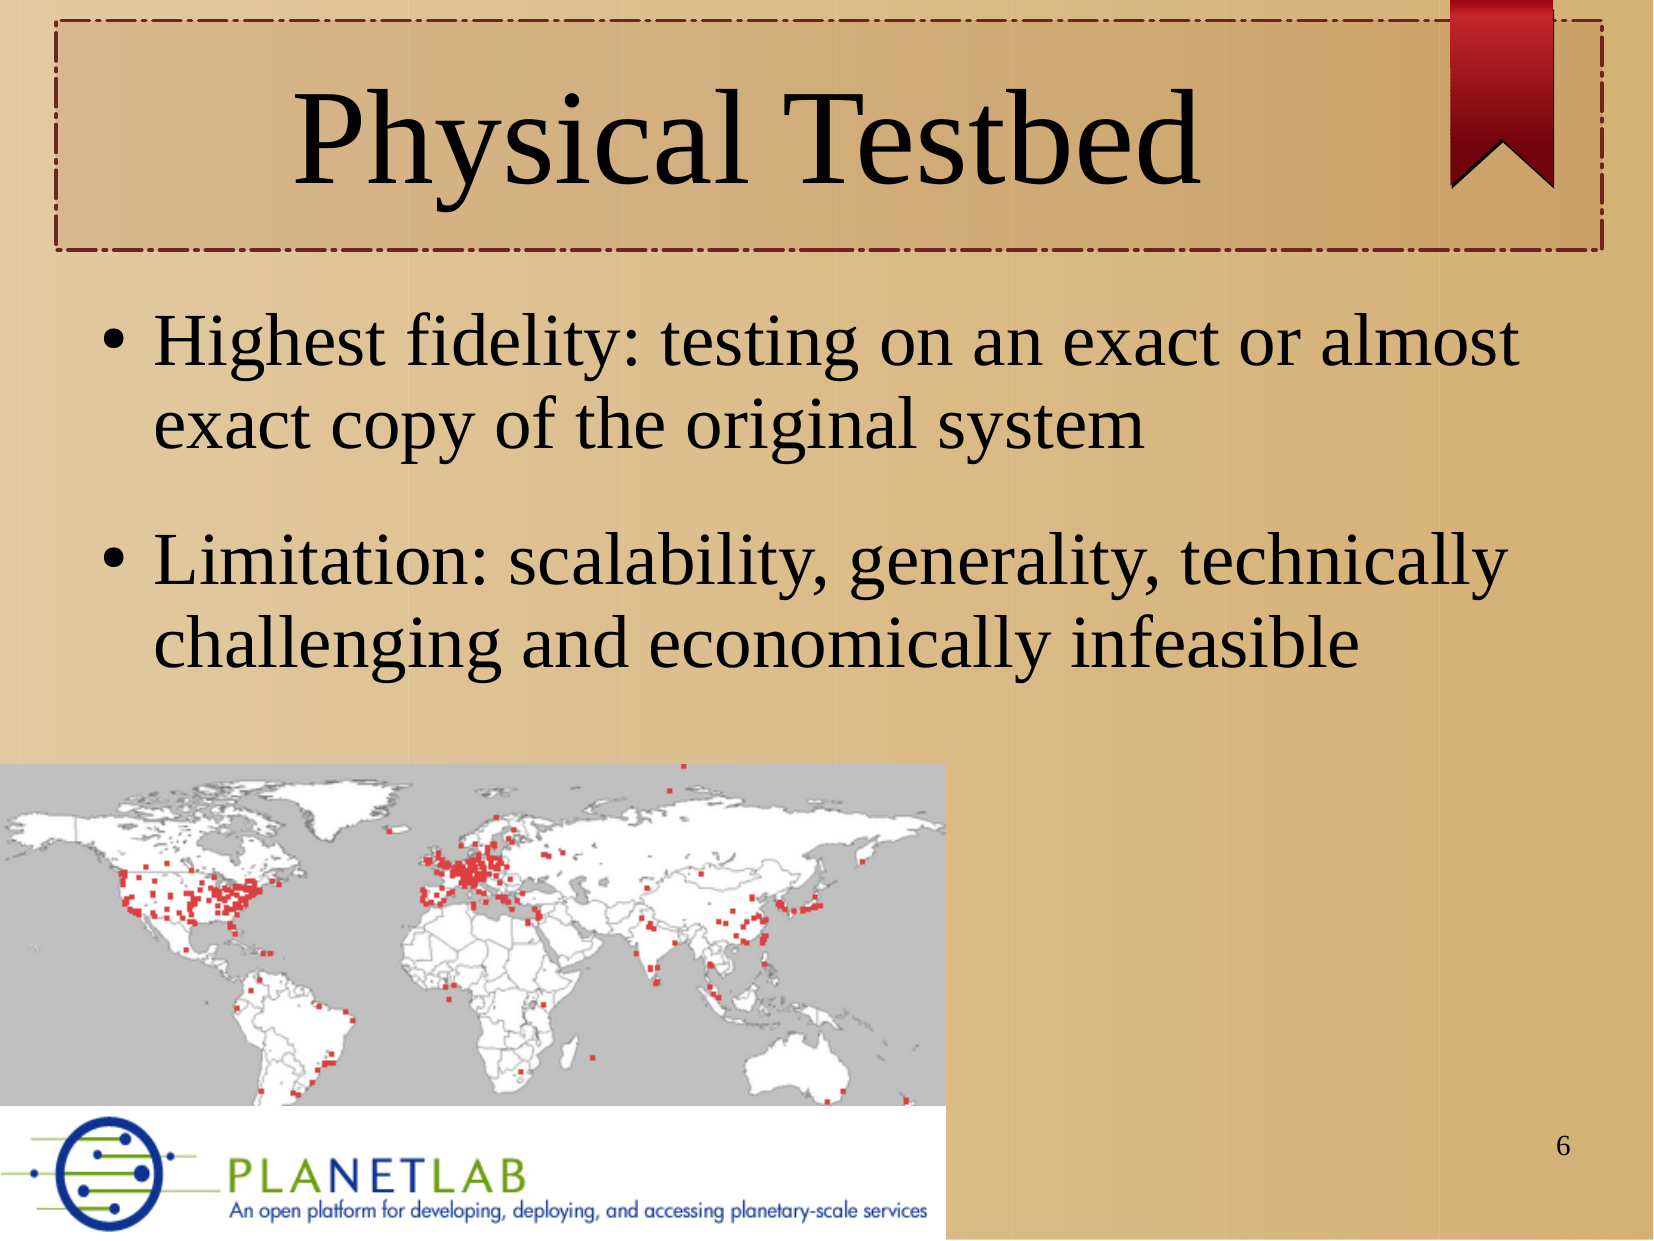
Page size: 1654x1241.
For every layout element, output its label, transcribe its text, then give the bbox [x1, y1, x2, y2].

list Highest fidelity: testing on an exact or almost exact copy of the original system Limitation: scalability, generality, technically challenging and economically infeasible [82, 299, 1571, 1019]
title Physical Testbed [82, 47, 1412, 229]
picture [0, 764, 946, 1241]
